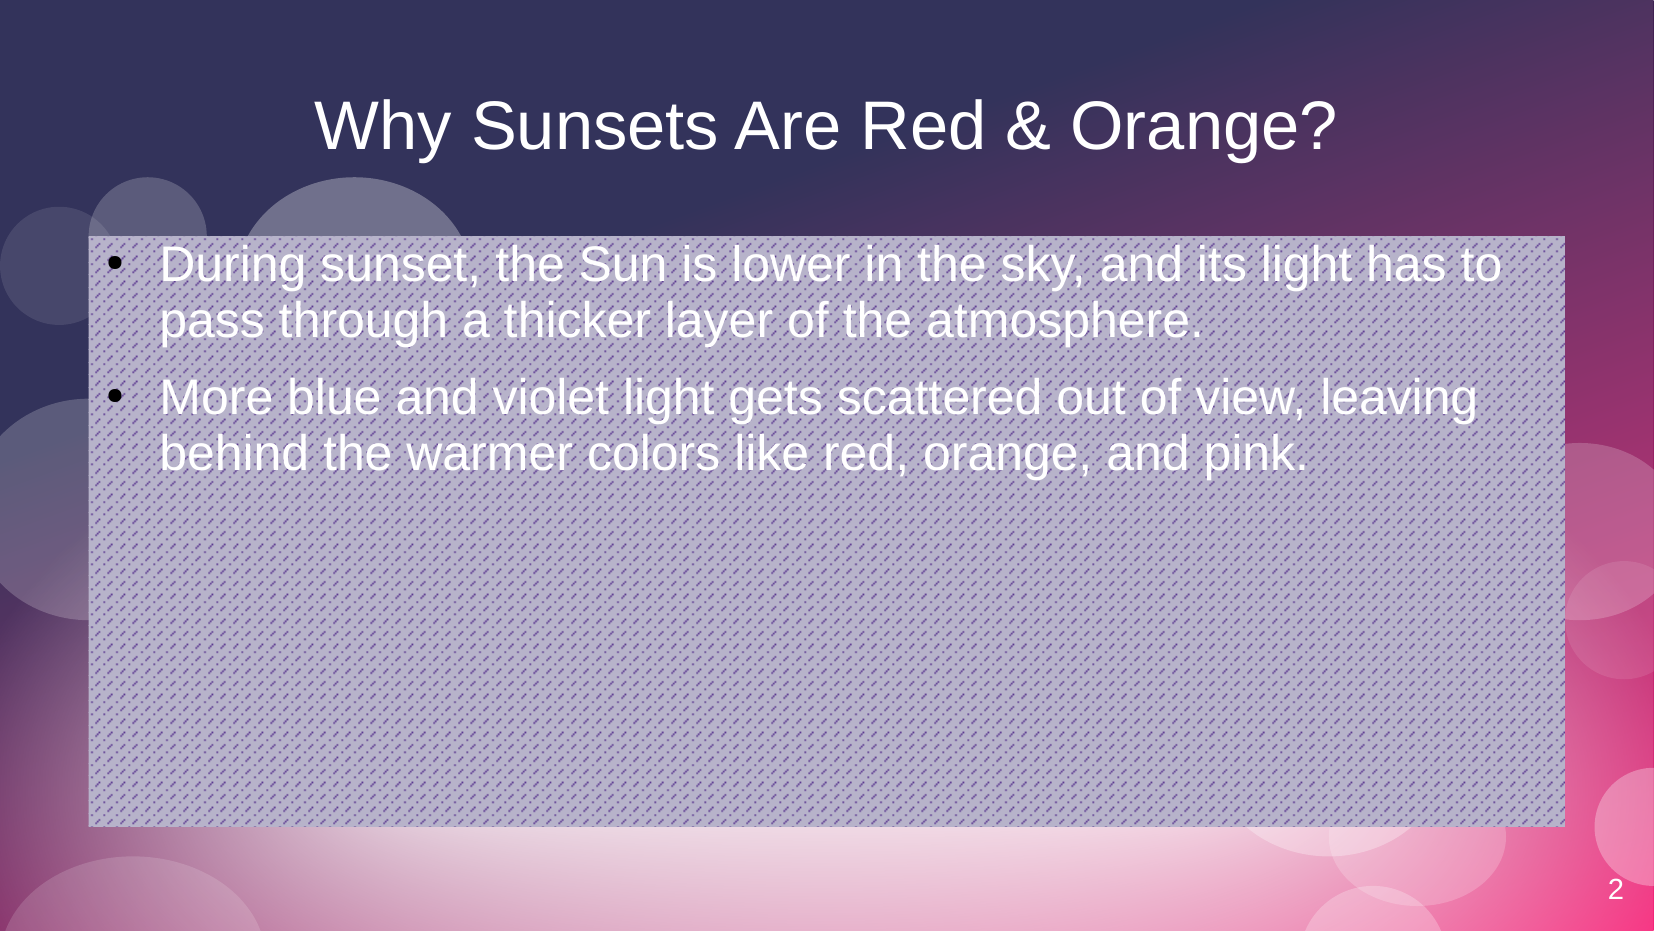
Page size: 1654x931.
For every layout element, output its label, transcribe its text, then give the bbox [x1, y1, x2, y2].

list During sunset, the Sun is lower in the sky, and its light has to pass through a thicker layer of the atmosphere. More blue and violet light gets scattered out of view, leaving behind the warmer colors like red, orange, and pink. [88, 236, 1565, 827]
title Why Sunsets Are Red & Orange? [88, 44, 1565, 207]
